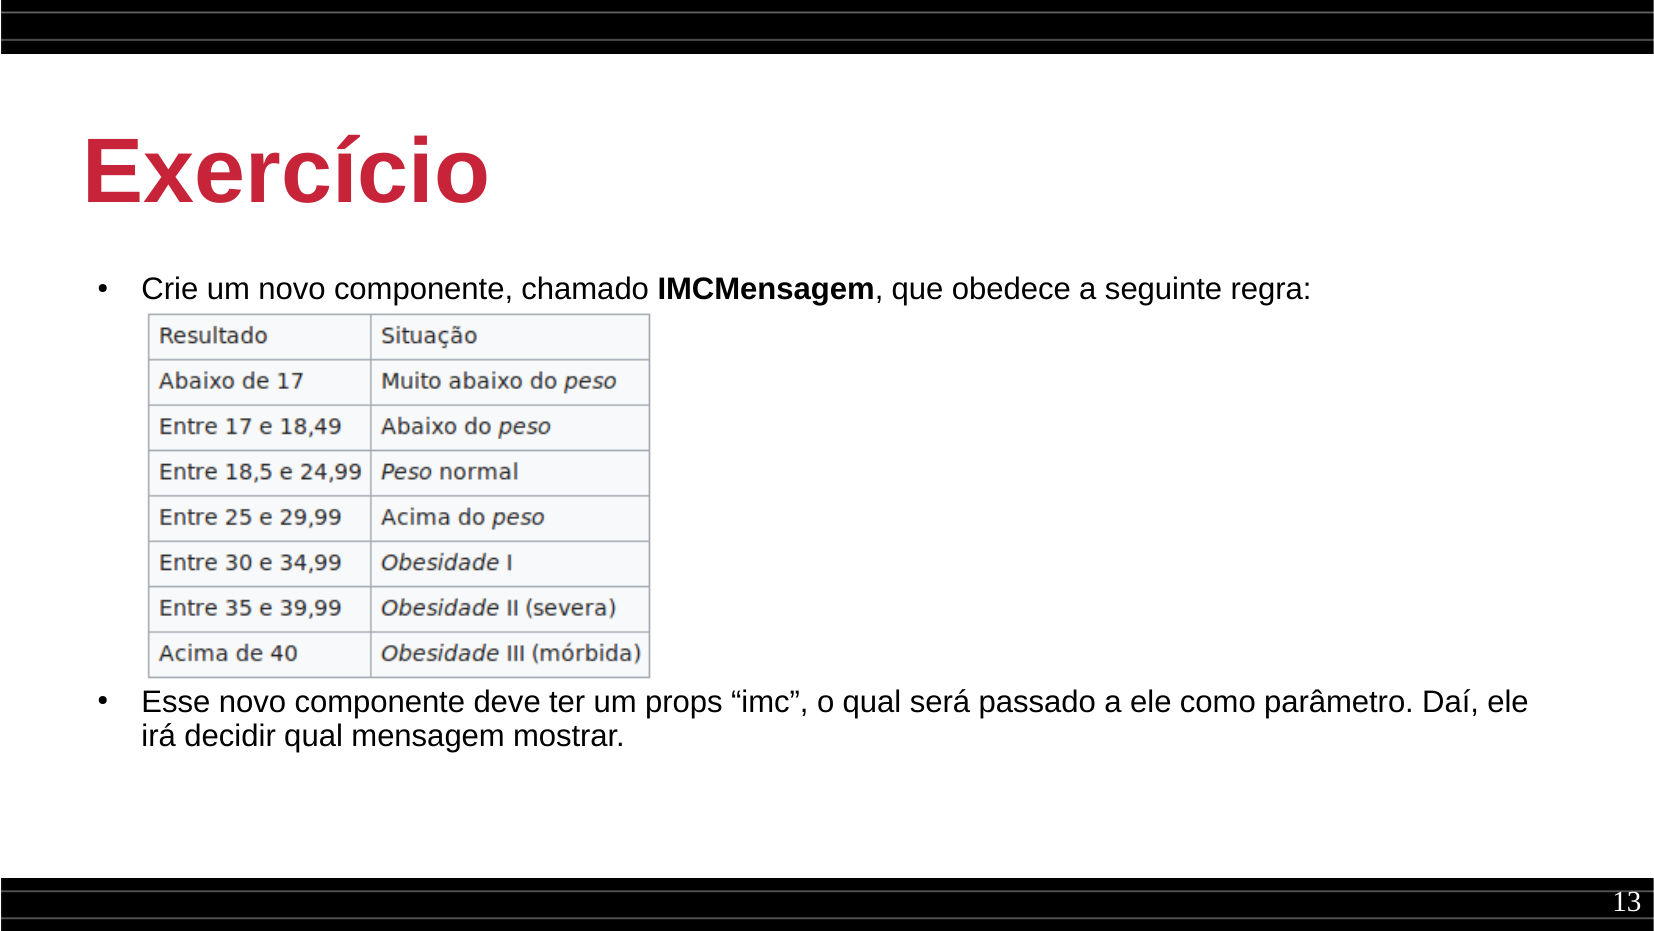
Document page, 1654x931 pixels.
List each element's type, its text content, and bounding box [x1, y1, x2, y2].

picture [1, 0, 1654, 54]
list Crie um novo componente, chamado IMCMensagem, que obedece a seguinte regra: Esse novo componente deve ter um props “imc”, o qual será passado a ele como parâmetro. Daí, ele irá decidir qual mensagem mostrar. [82, 271, 1571, 758]
picture [1, 878, 1654, 931]
title Exercício [82, 92, 1571, 249]
